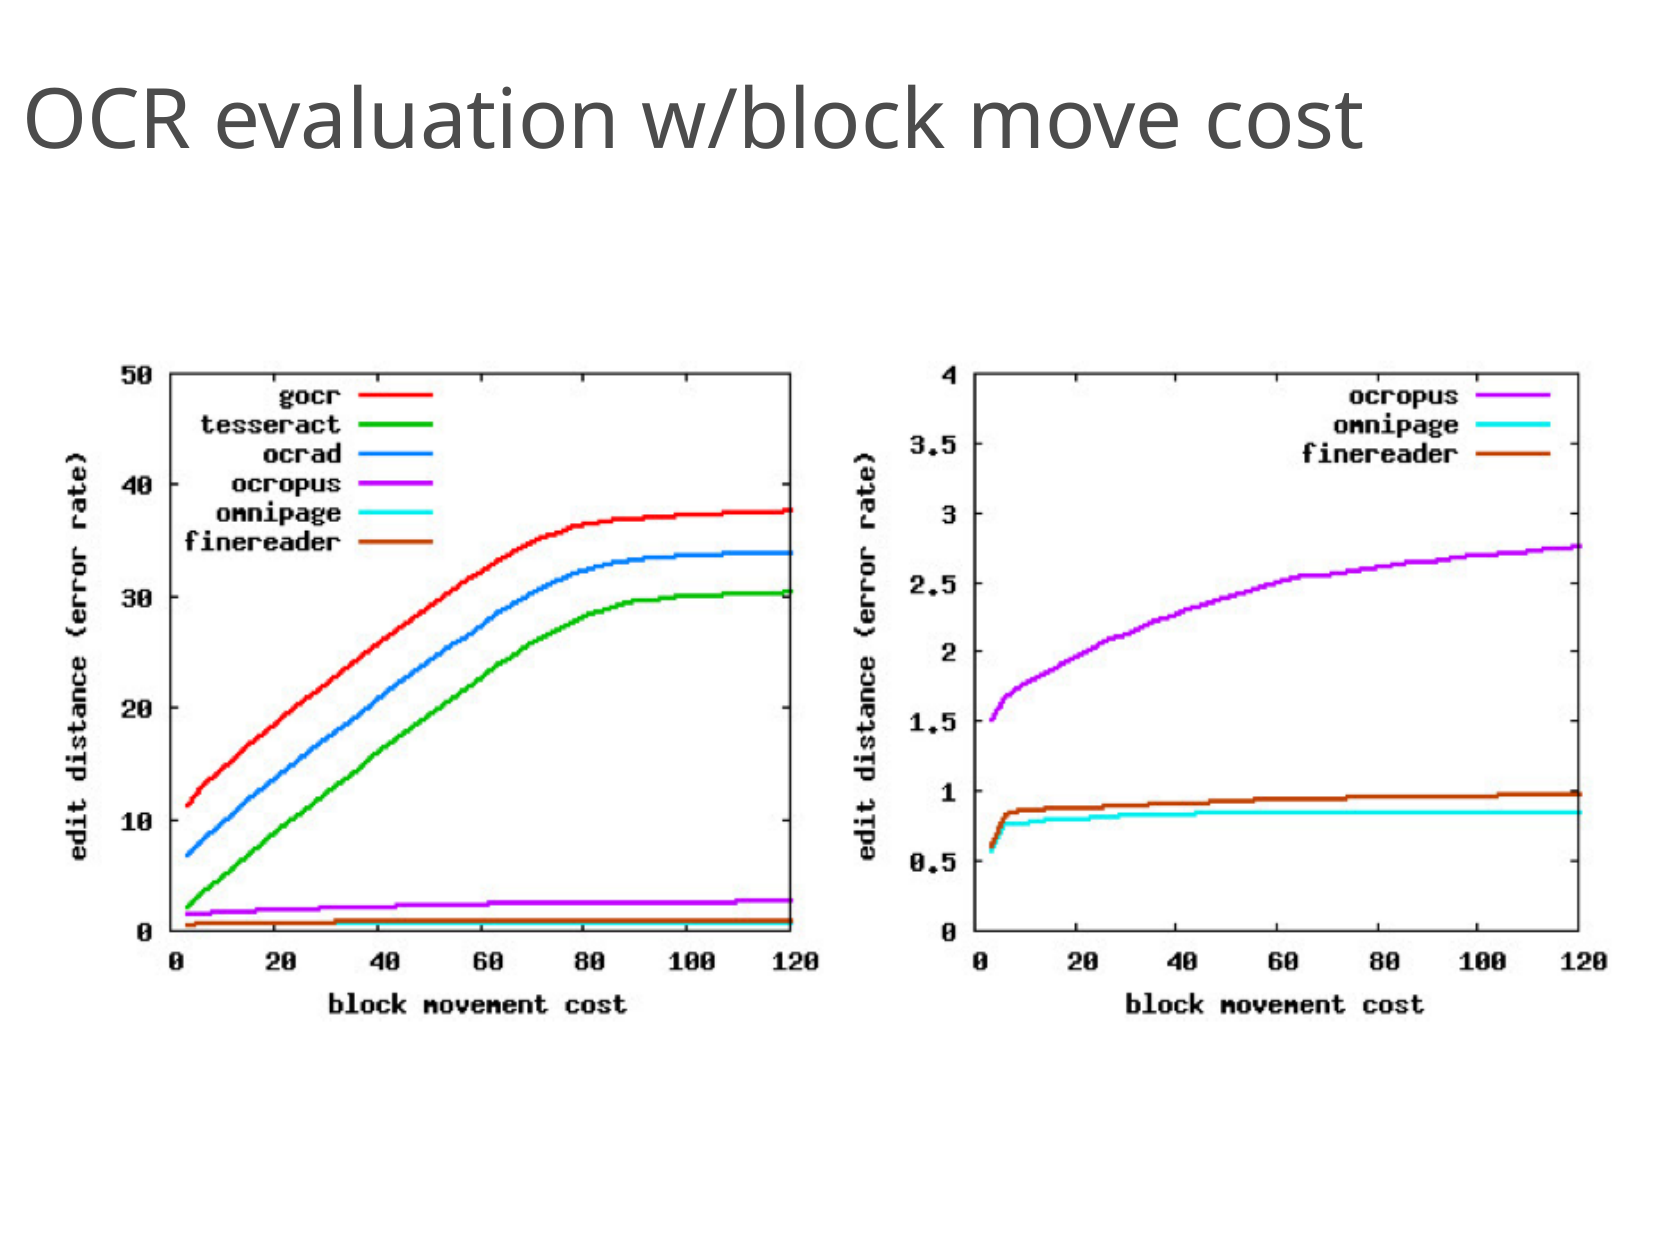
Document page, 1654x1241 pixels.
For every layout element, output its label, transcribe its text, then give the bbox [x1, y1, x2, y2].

title OCR evaluation w/block move cost [22, 19, 1654, 213]
picture [11, 331, 1654, 1045]
